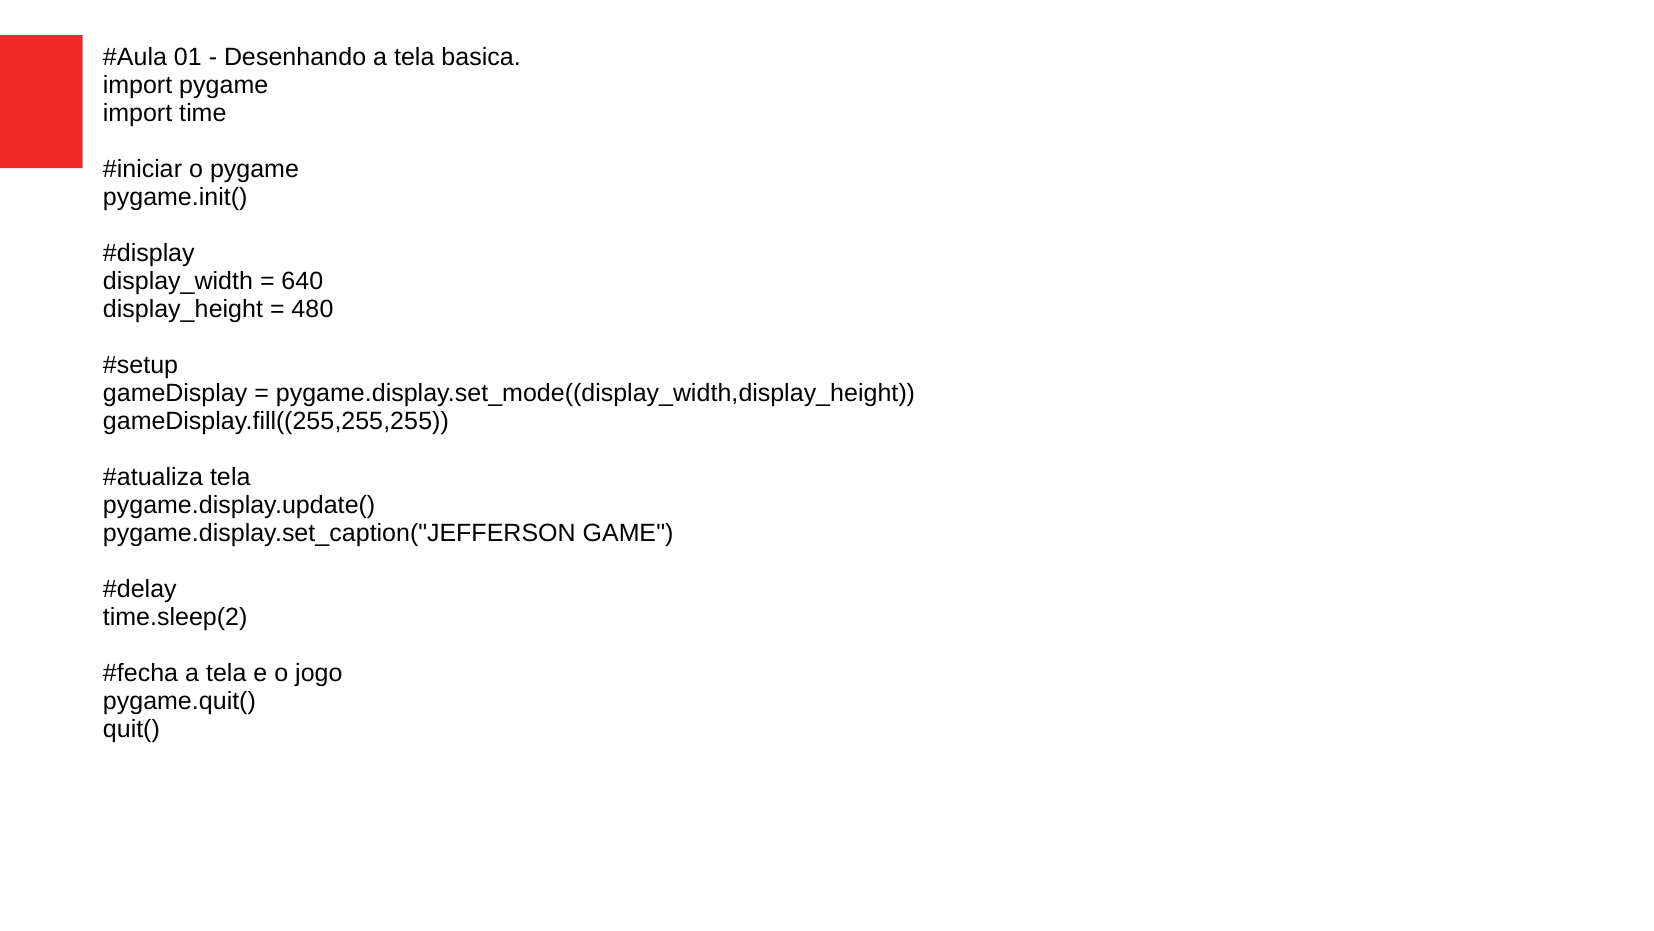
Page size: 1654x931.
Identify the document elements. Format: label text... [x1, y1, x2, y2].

text_box #Aula 01 - Desenhando a tela basica. import pygame import time #iniciar o pygame pygame.init() #display display_width = 640 display_height = 480 #setup gameDisplay = pygame.display.set_mode((display_width,display_height)) gameDisplay.fill((255,255,255)) #atualiza tela pygame.display.update() pygame.display.set_caption("JEFFERSON GAME") #delay time.sleep(2) #fecha a tela e o jogo pygame.quit() quit() [88, 35, 1152, 750]
